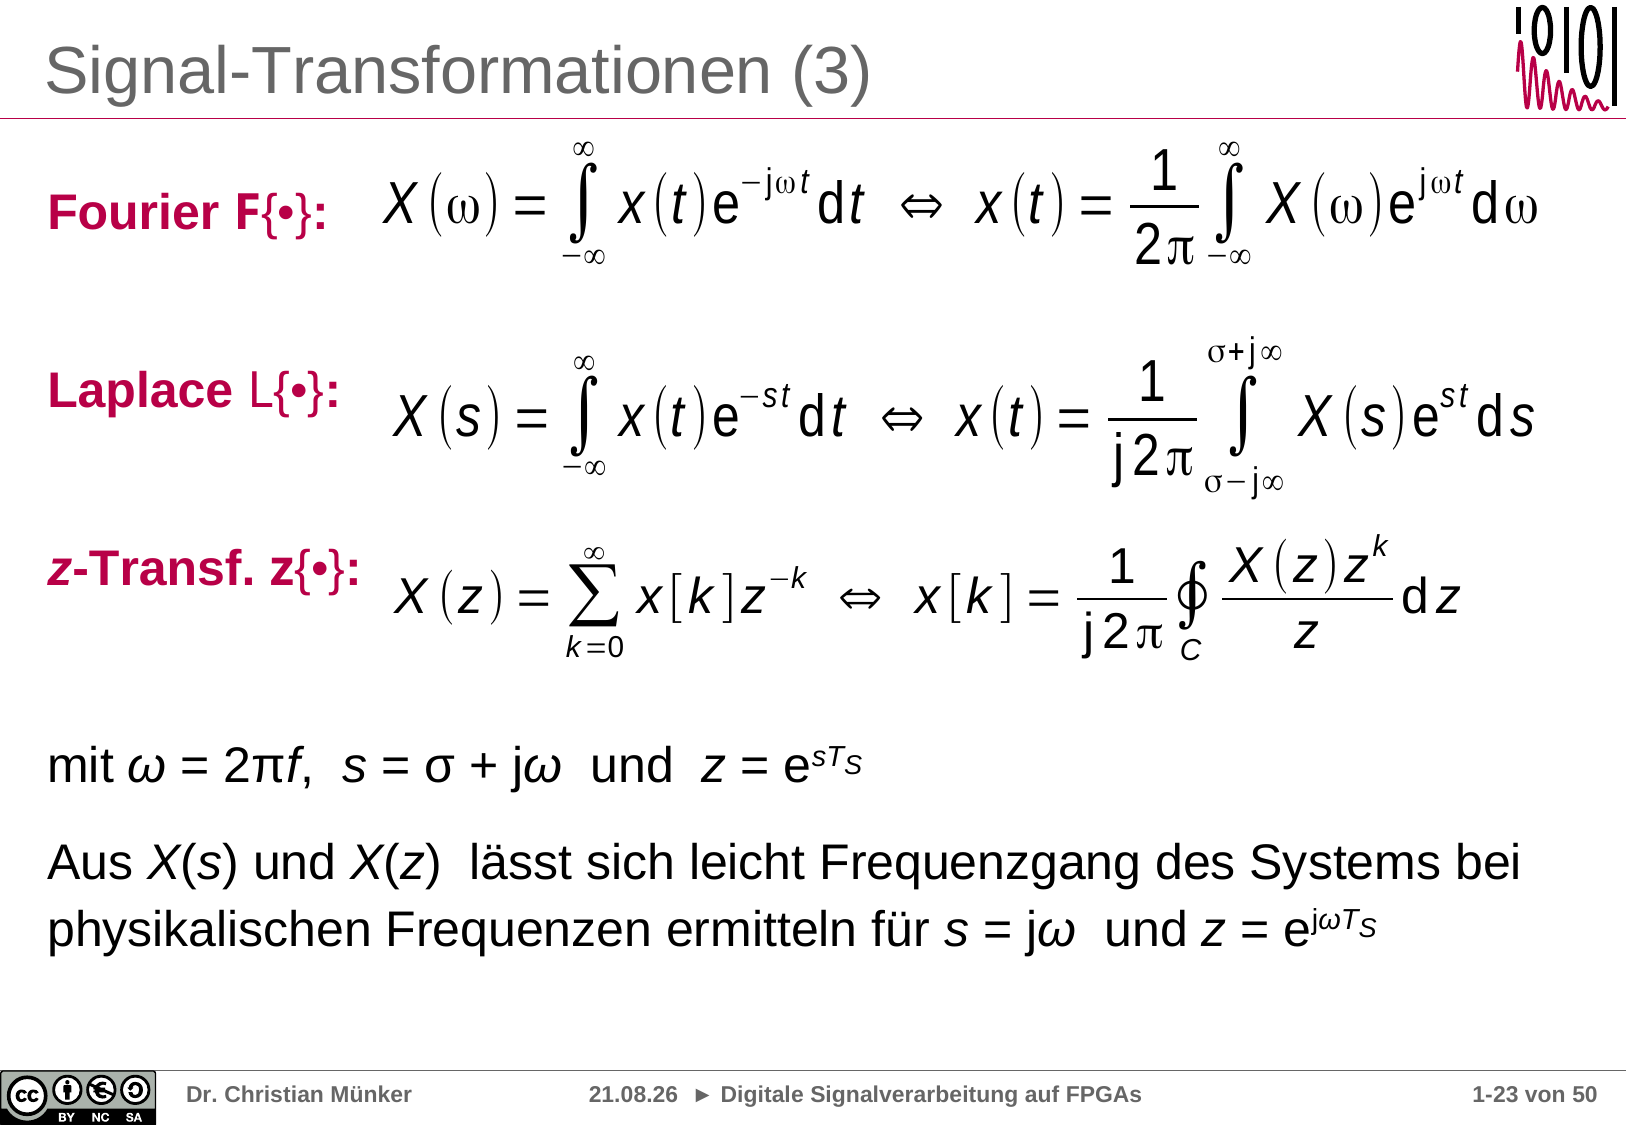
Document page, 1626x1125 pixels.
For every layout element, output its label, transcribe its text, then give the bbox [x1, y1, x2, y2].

list Fourier F{•}: Laplace L{•}: z-Transf. z{•}: mit ω = 2πf, s = σ + jω und z = esTS Aus X(s) und X(z) lässt sich leicht Frequenzgang des Systems bei physikalischen Frequenzen ermitteln für s = jω und z = ejωTS [47, 162, 1583, 1022]
chart [383, 331, 1549, 501]
title Signal-Transformationen (3) [44, 10, 1299, 137]
picture [1512, 0, 1624, 114]
chart [372, 136, 1551, 278]
chart [383, 529, 1475, 668]
